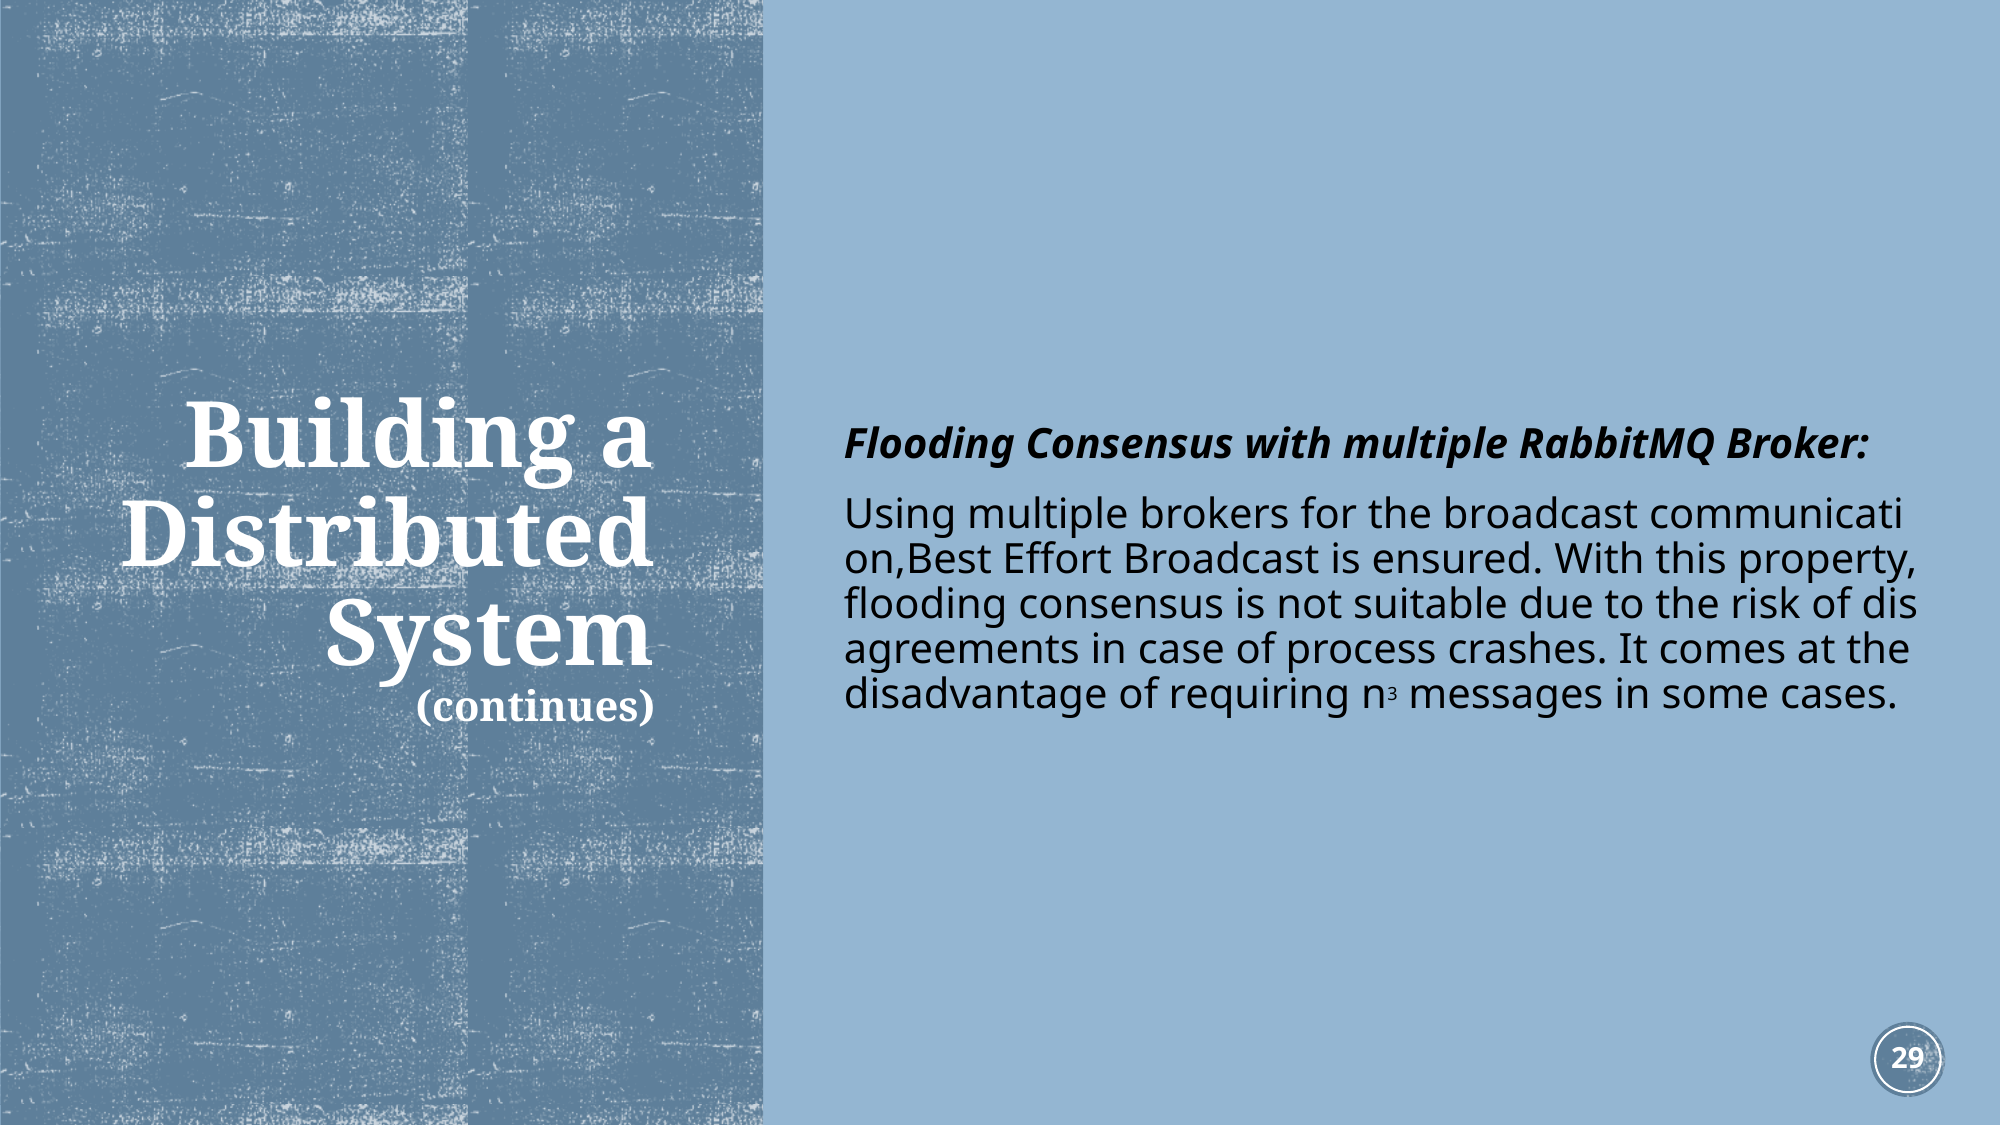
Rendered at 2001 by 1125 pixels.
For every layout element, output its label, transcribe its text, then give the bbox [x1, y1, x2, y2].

list Flooding Consensus with multiple RabbitMQ Broker: Using multiple brokers for the broadcast communication,Best Effort Broadcast is ensured. With this property, flooding consensus is not suitable due to the risk of disagreements in case of process crashes. It comes at the disadvantage of requiring n3 messages in some cases. [829, 102, 1937, 1013]
title Building a Distributed System (continues) [105, 105, 711, 1013]
text_box [0, 0, 2000, 1125]
slide_number 28 [1855, 1028, 1961, 1089]
